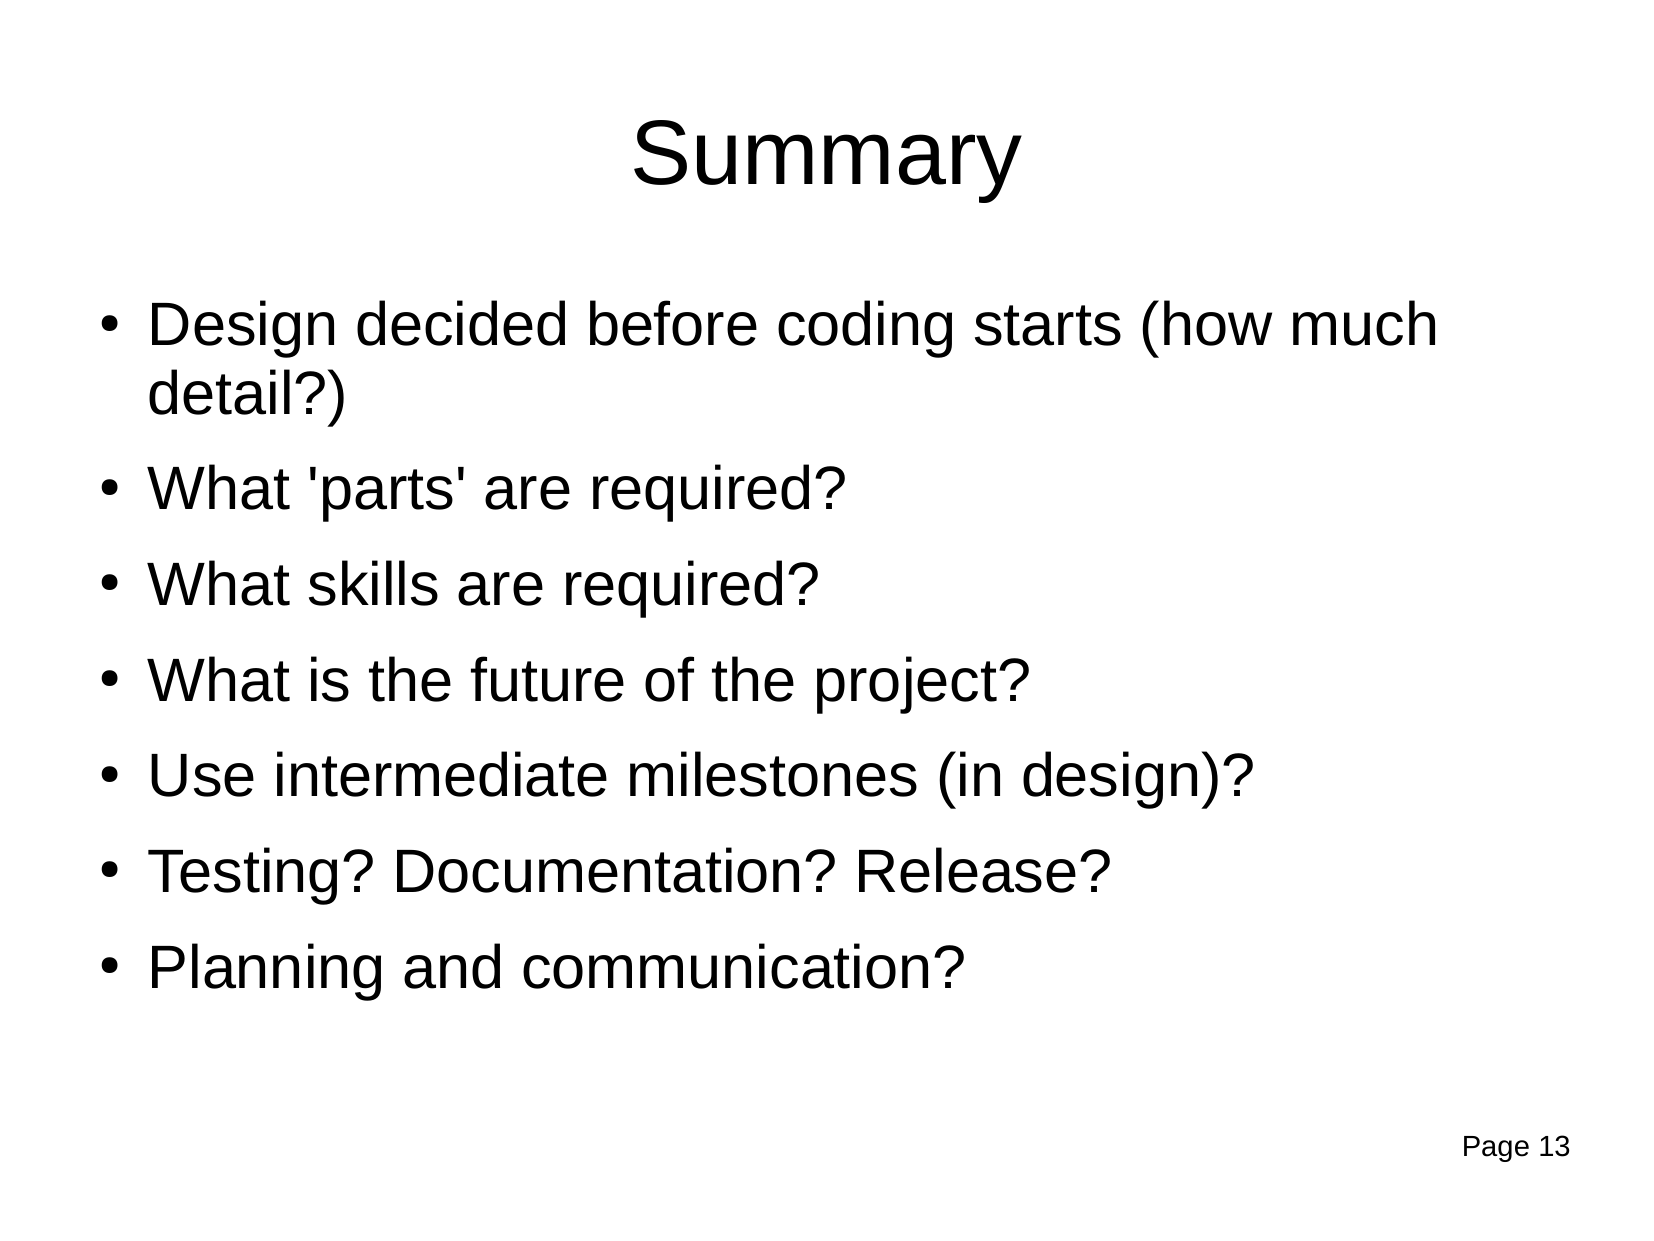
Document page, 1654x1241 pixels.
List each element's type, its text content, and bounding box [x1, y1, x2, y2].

list Design decided before coding starts (how much detail?) What 'parts' are required? What skills are required? What is the future of the project? Use intermediate milestones (in design)? Testing? Documentation? Release? Planning and communication? [82, 290, 1571, 1010]
title Summary [82, 49, 1571, 257]
